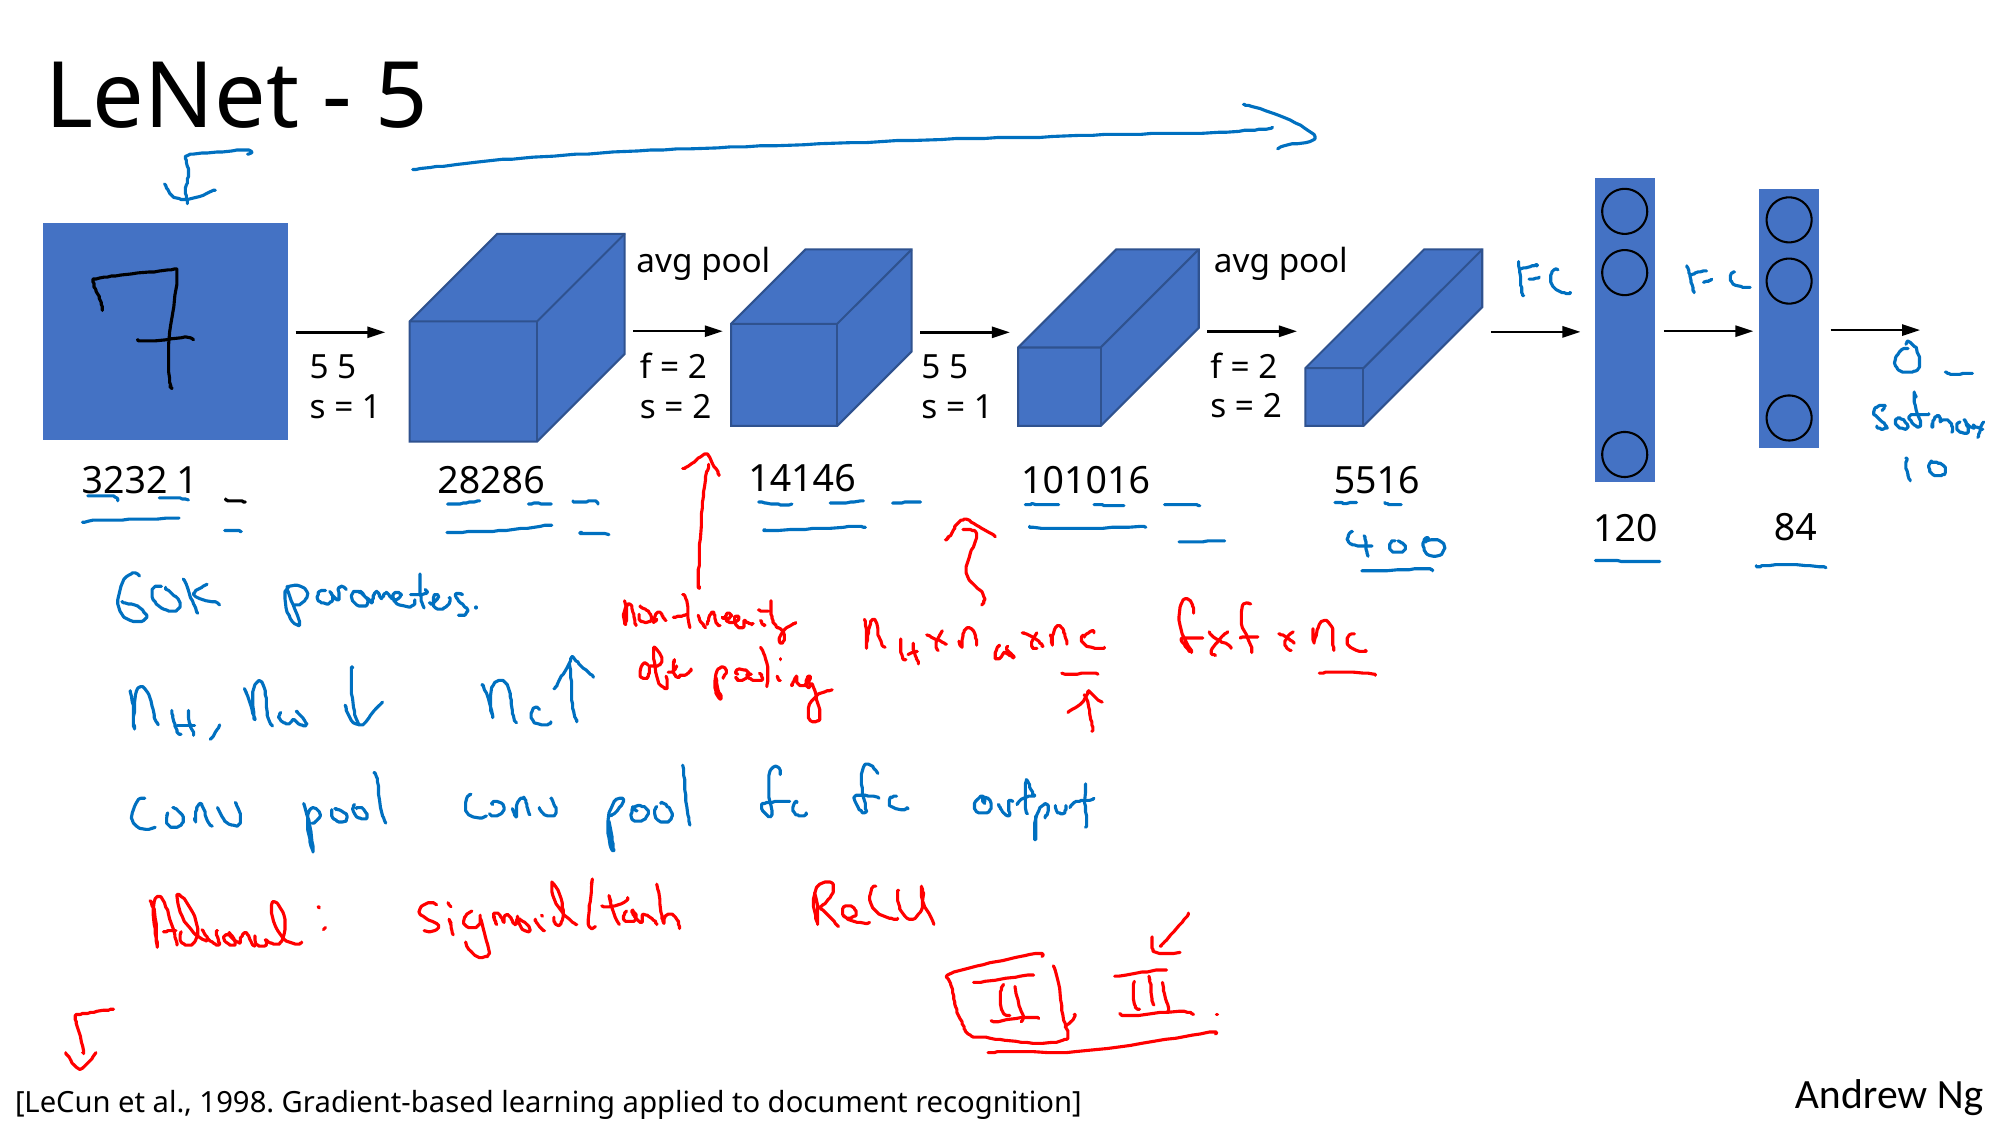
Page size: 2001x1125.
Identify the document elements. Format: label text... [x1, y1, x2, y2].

picture [62, 101, 1987, 1073]
title LeNet - 5 [30, 29, 2000, 248]
table_header [43, 223, 62, 440]
text_box [LeCun et al., 1998. Gradient-based learning applied to document recognition] [0, 1075, 1092, 1125]
